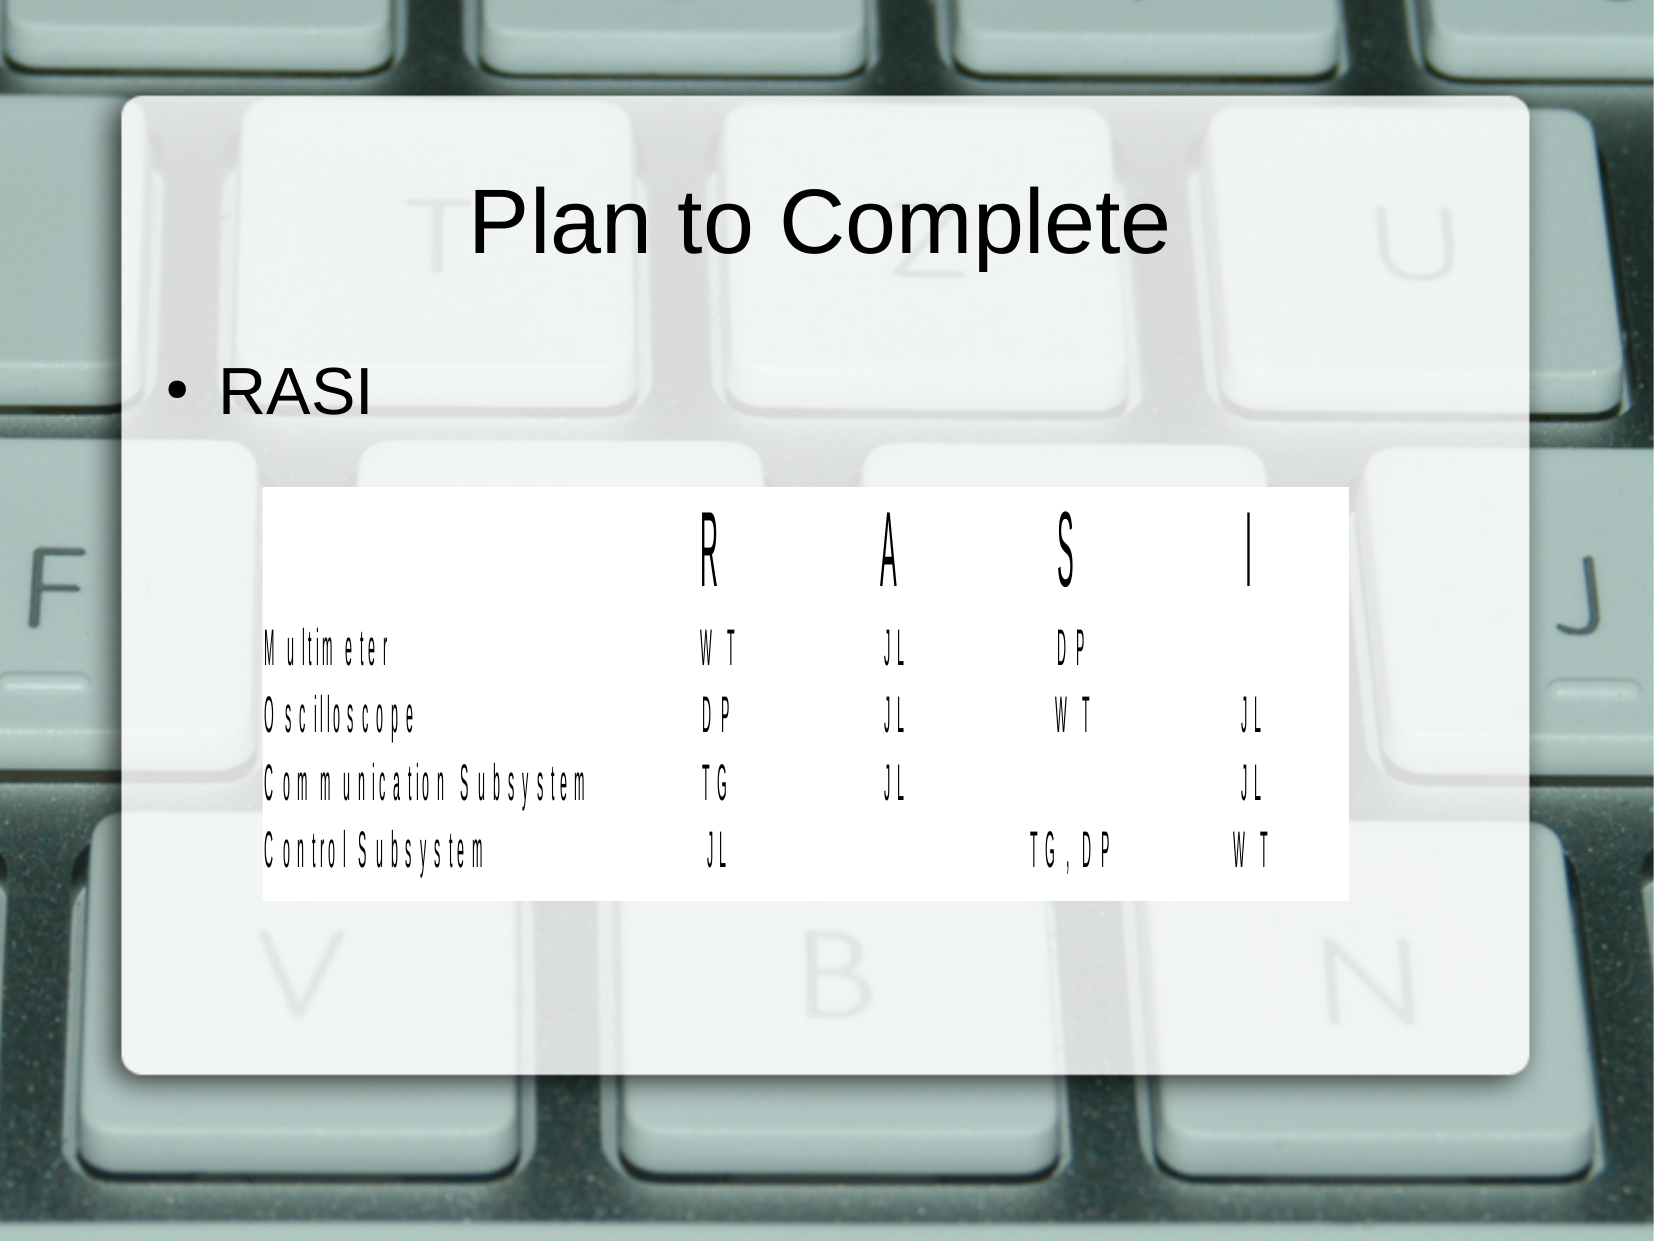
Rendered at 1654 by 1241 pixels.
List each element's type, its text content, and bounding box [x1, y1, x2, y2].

list RASI [147, 354, 1506, 1064]
title Plan to Complete [135, 117, 1506, 325]
picture [0, 0, 1654, 1241]
